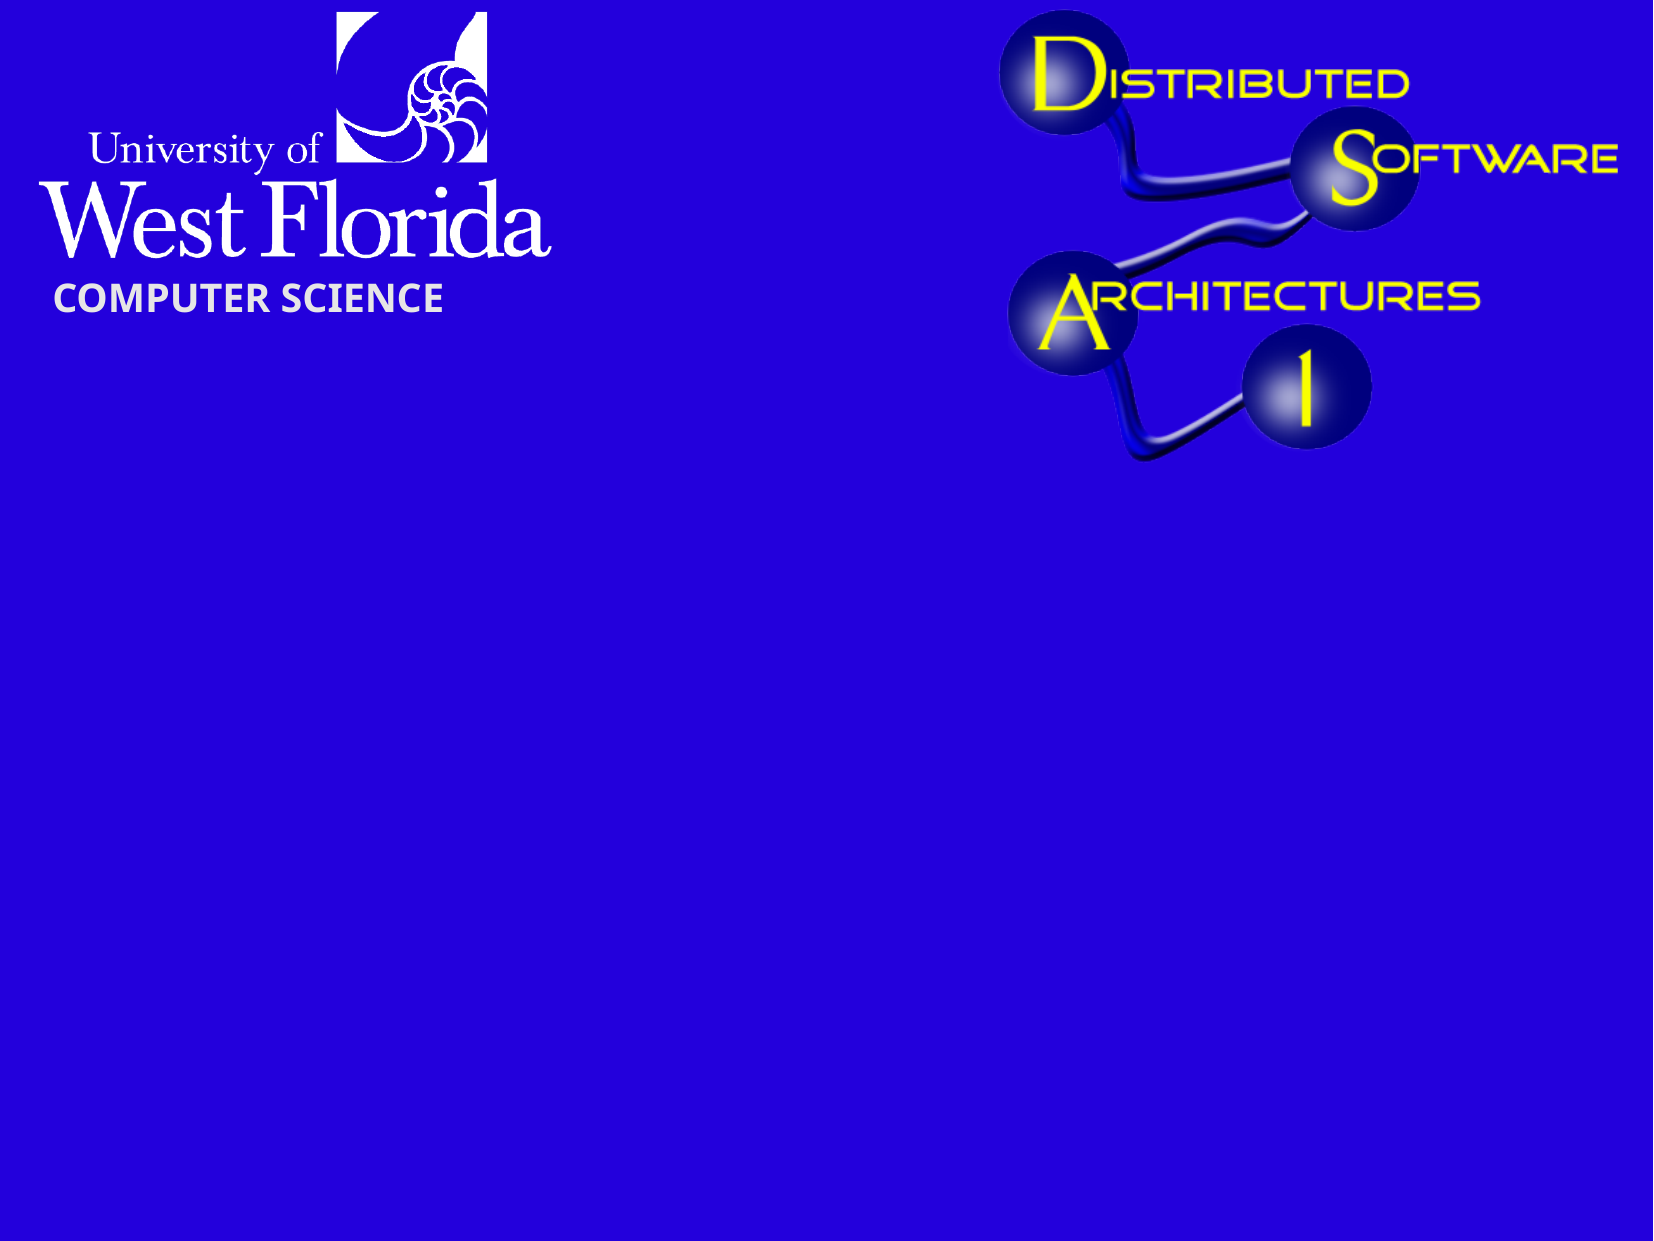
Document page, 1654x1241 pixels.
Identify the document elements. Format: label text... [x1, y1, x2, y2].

text_box COMPUTER SCIENCE [37, 262, 563, 334]
picture [910, 0, 1653, 506]
picture [37, 0, 559, 262]
